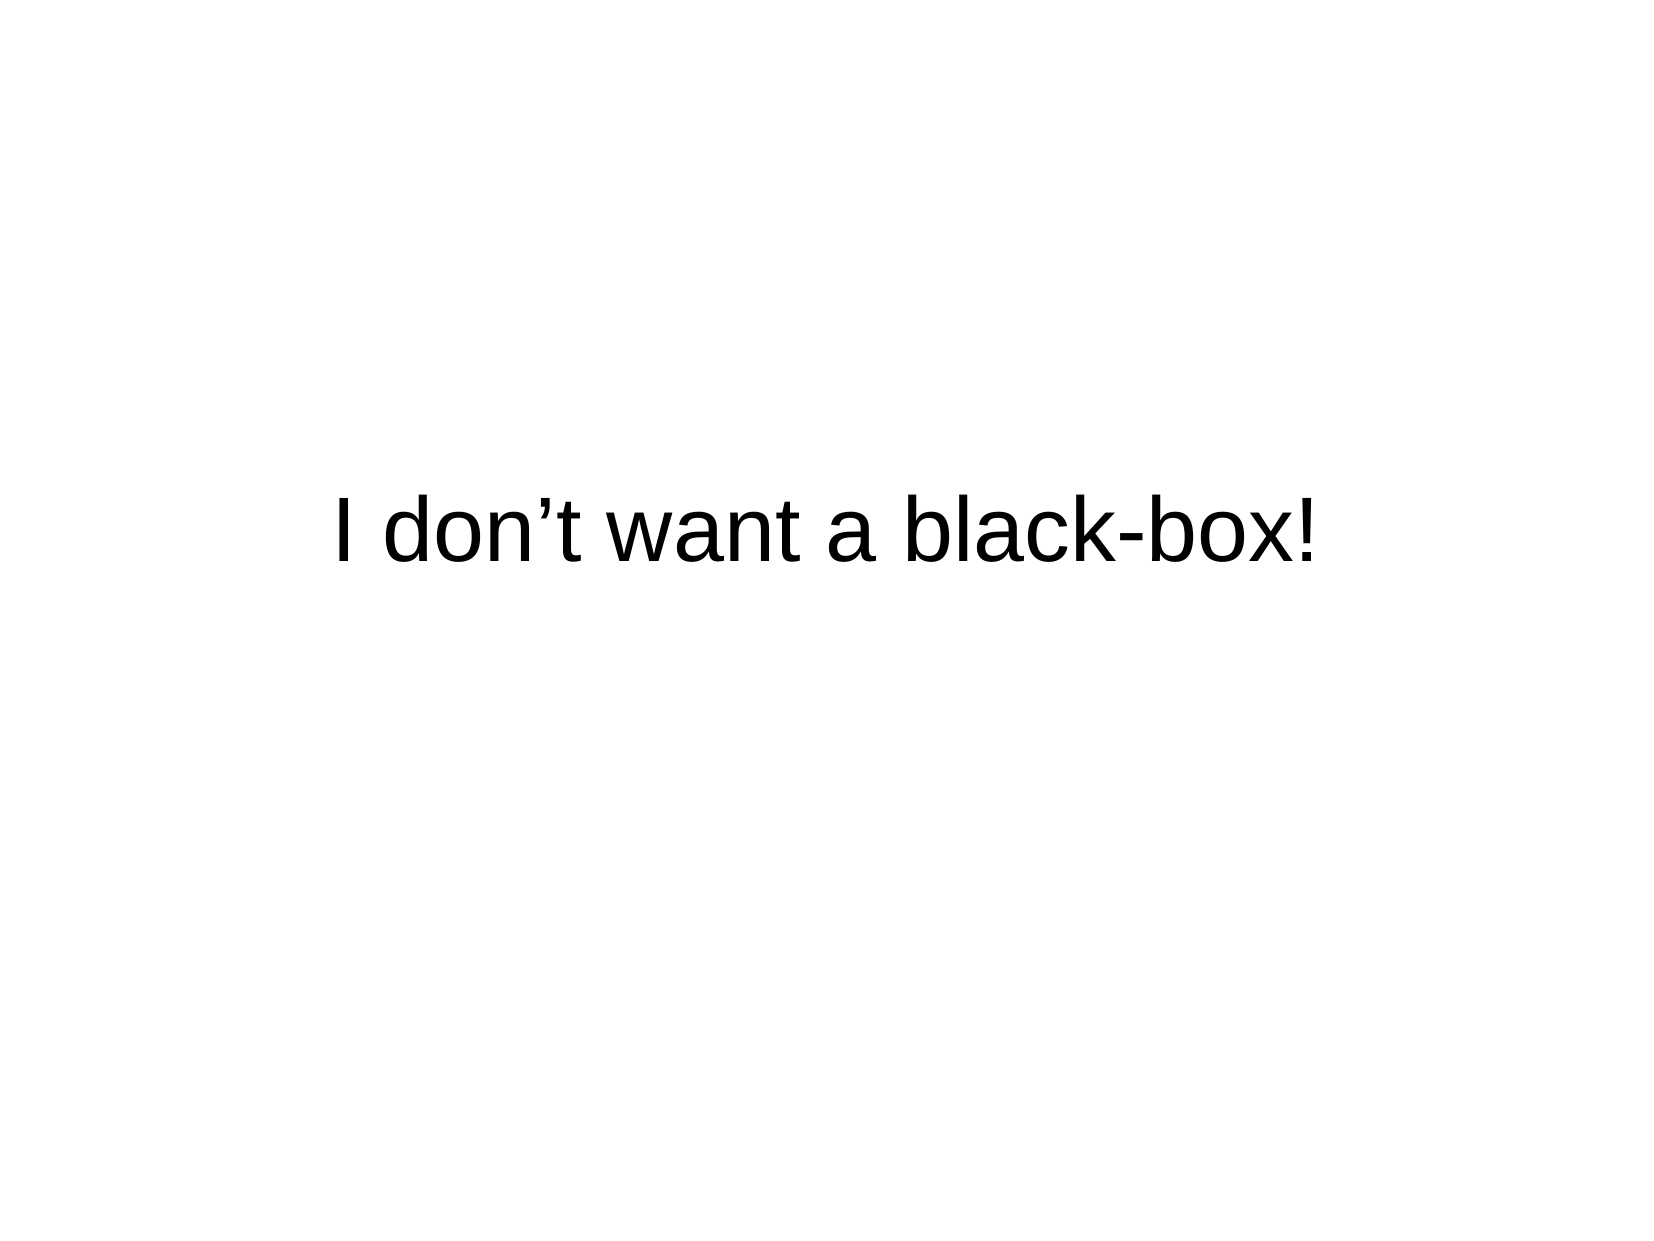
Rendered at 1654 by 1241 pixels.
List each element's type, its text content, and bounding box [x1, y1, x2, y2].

subtitle I don’t want a black-box! [82, 49, 1571, 1010]
